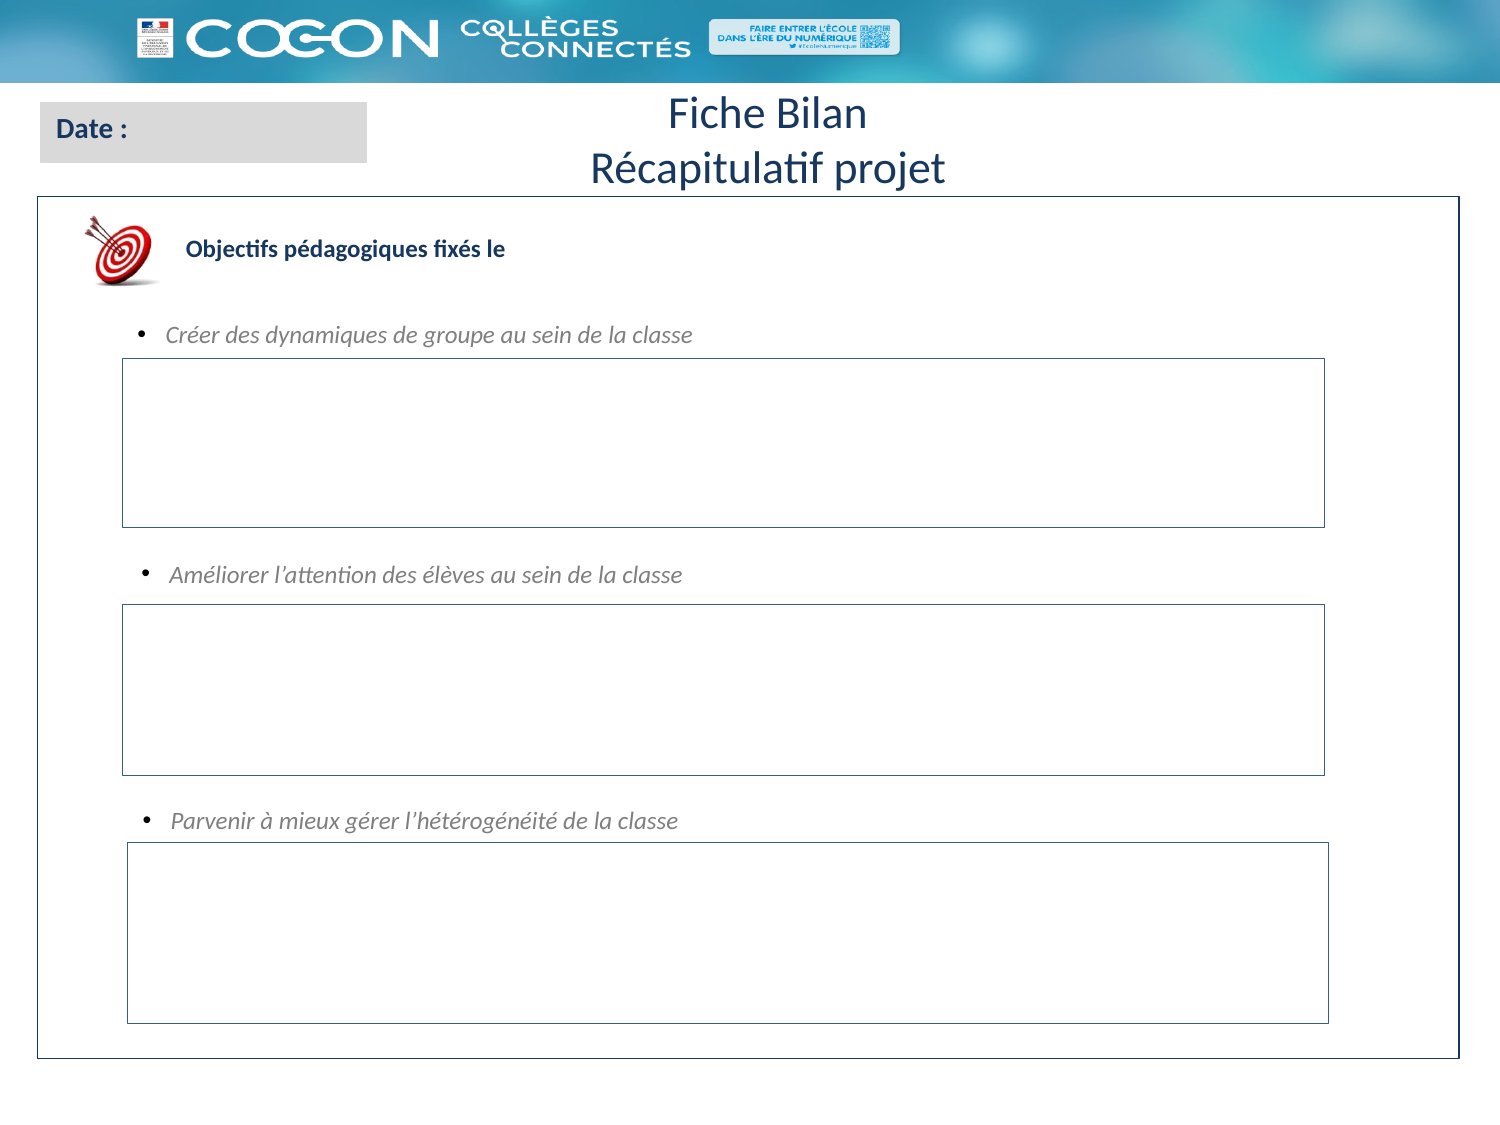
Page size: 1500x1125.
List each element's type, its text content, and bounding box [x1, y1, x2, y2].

title Fiche Bilan Récapitulatif projet [201, 83, 1346, 178]
picture [59, 212, 160, 290]
picture [0, 0, 1500, 83]
text_box Date : [41, 102, 367, 163]
text_box Objectifs pédagogiques fixés le [170, 214, 1394, 280]
text_box Parvenir à mieux gérer l’hétérogénéité de la classe [127, 797, 850, 843]
text_box Améliorer l’attention des élèves au sein de la classe [126, 550, 849, 597]
text_box Créer des dynamiques de groupe au sein de la classe [122, 310, 845, 357]
text_box [37, 196, 1459, 1059]
